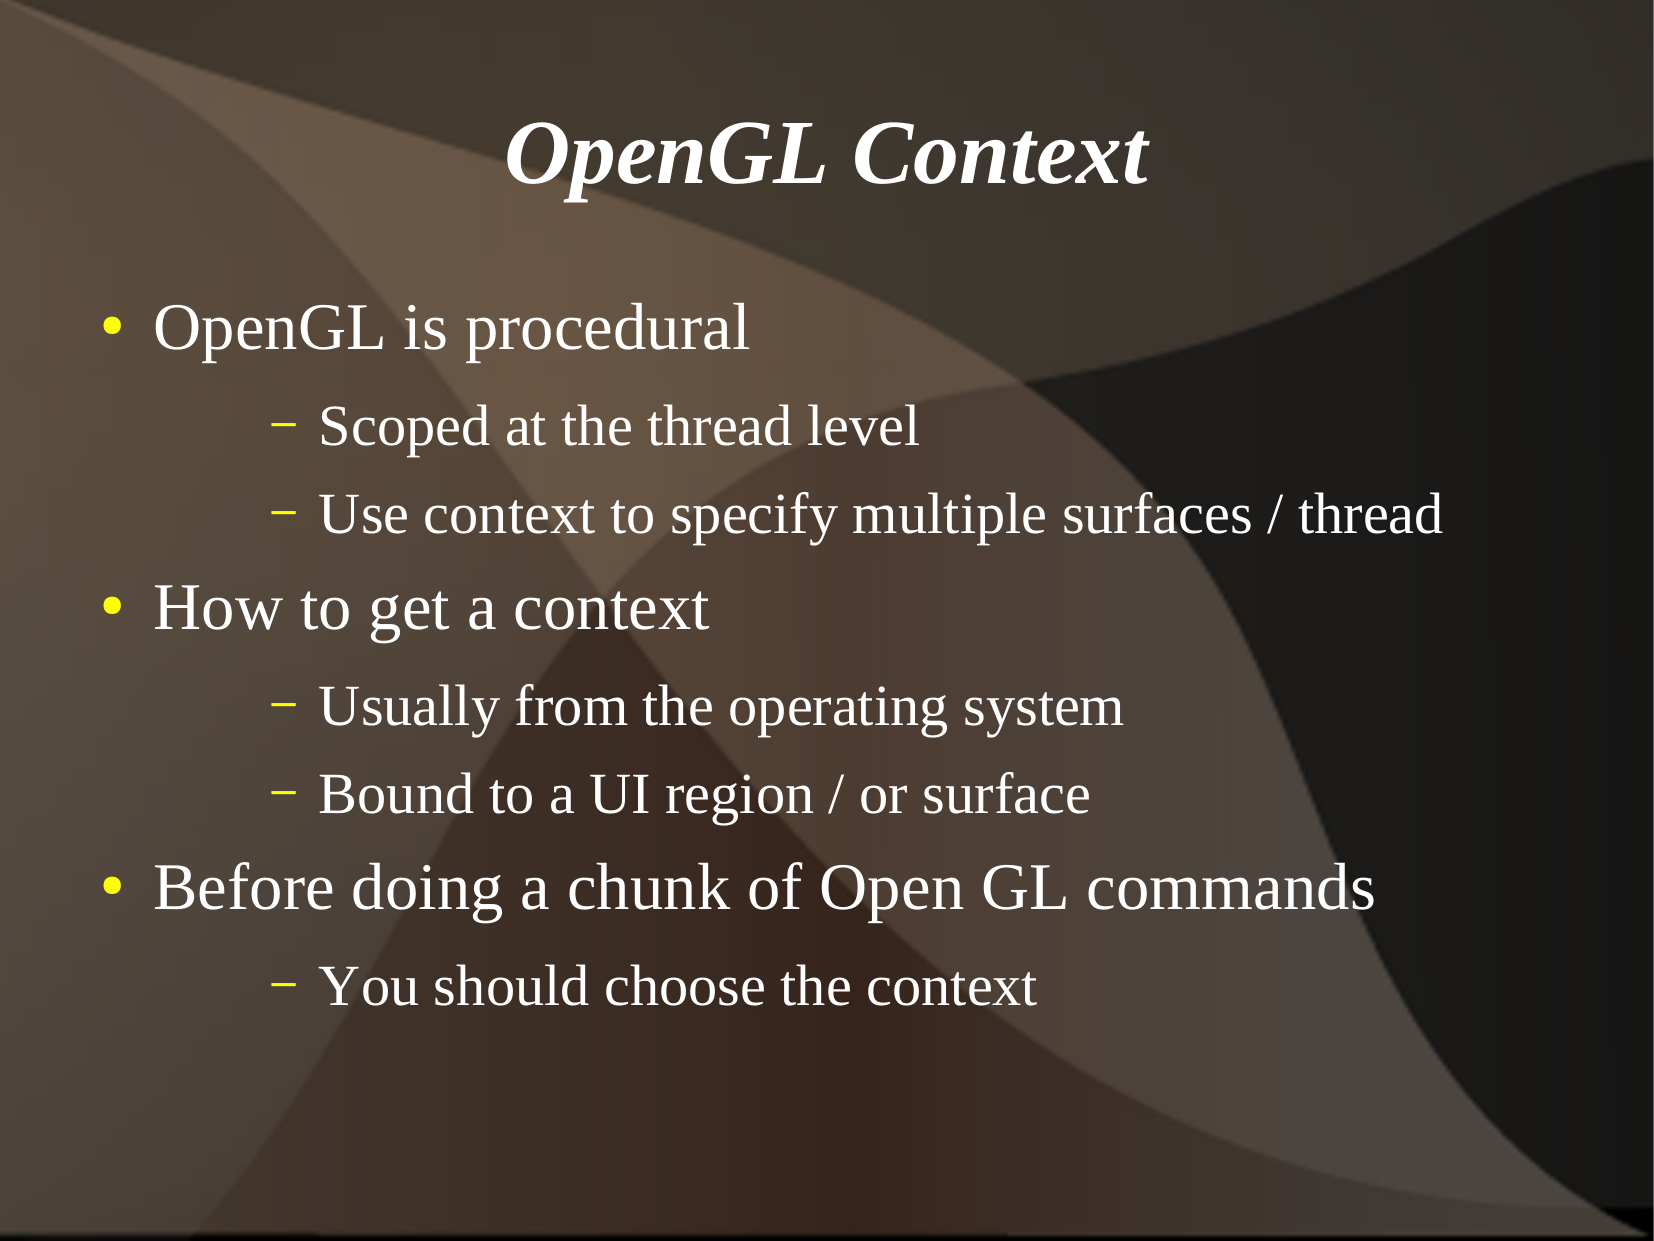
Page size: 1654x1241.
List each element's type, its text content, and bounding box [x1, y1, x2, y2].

title OpenGL Context [82, 56, 1571, 250]
list OpenGL is procedural Scoped at the thread level Use context to specify multiple surfaces / thread How to get a context Usually from the operating system Bound to a UI region / or surface Before doing a chunk of Open GL commands You should choose the context [82, 290, 1571, 1094]
picture [0, 0, 1654, 1241]
